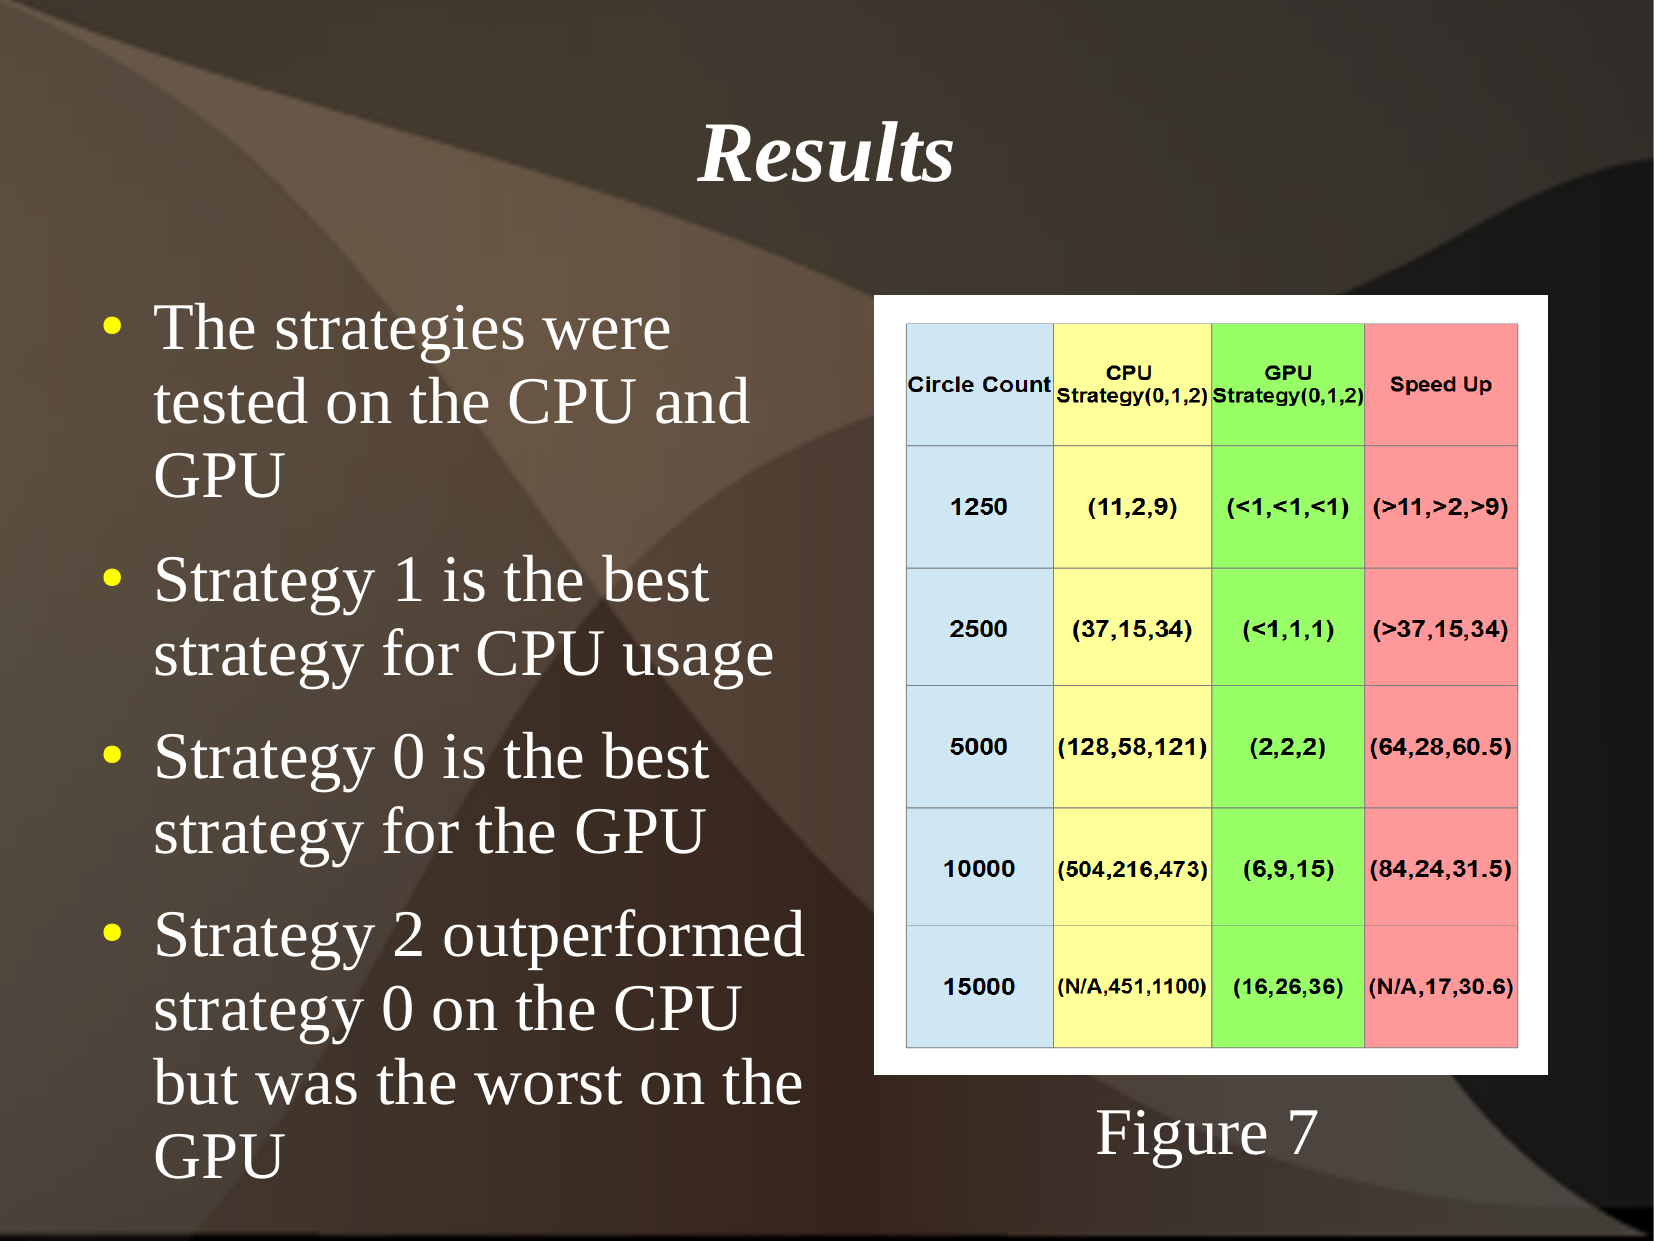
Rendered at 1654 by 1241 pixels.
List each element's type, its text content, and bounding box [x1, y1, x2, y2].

picture [0, 0, 1654, 1241]
title Results [82, 49, 1571, 257]
list The strategies were tested on the CPU and GPU Strategy 1 is the best strategy for CPU usage Strategy 0 is the best strategy for the GPU Strategy 2 outperformed strategy 0 on the CPU but was the worst on the GPU [82, 290, 809, 1194]
list Figure 7 [844, 1095, 1571, 1170]
